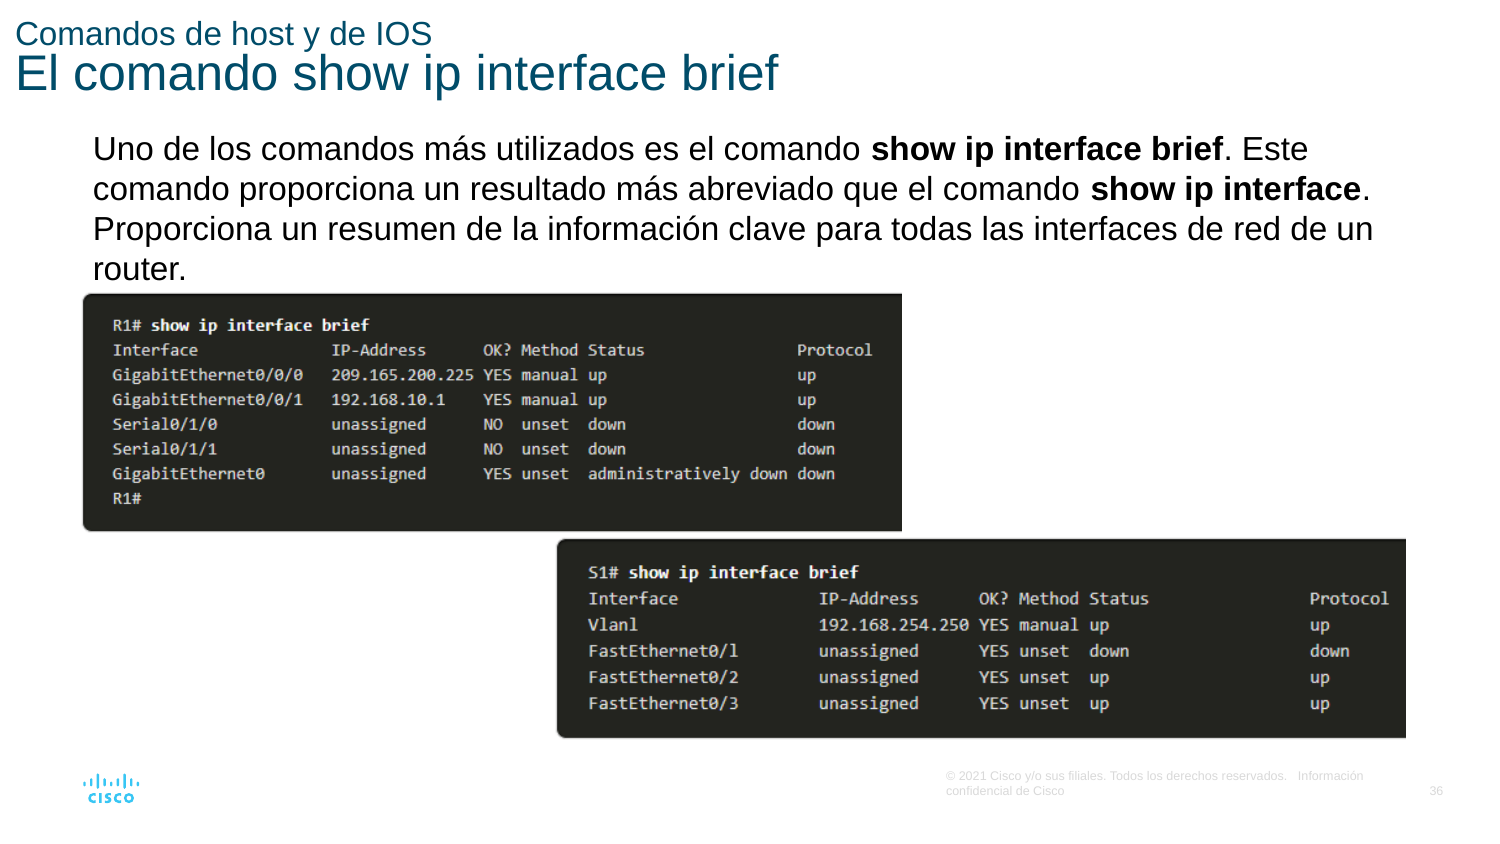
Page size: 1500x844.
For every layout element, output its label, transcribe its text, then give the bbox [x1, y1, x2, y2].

list Uno de los comandos más utilizados es el comando show ip interface brief. Este comando proporciona un resultado más abreviado que el comando show ip interface. Proporciona un resumen de la información clave para todas las interfaces de red de un router. [77, 120, 1437, 290]
picture [77, 289, 1406, 742]
title Comandos de host y de IOS El comando show ip interface brief [0, 0, 1369, 121]
